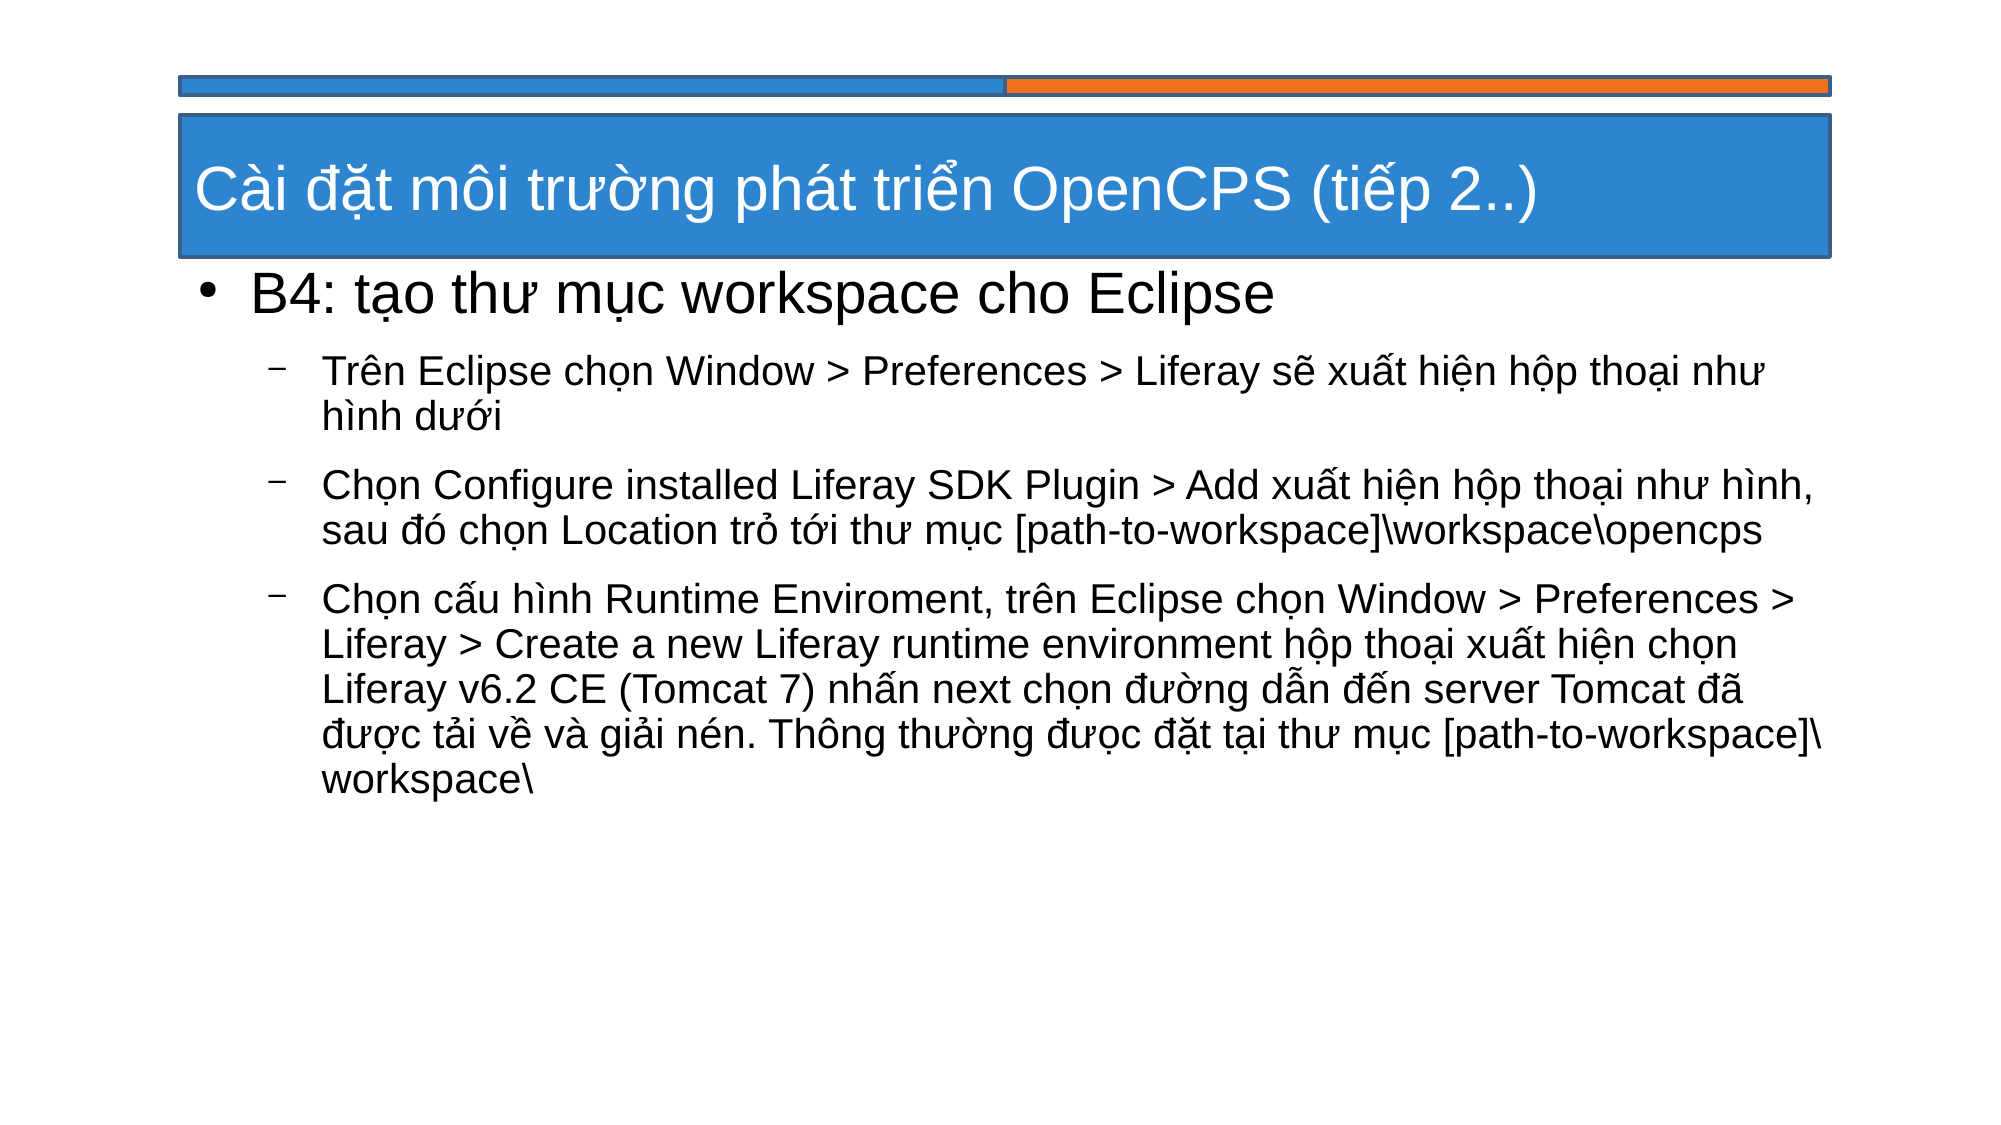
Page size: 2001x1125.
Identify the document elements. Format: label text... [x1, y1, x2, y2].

list B4: tạo thư mục workspace cho Eclipse Trên Eclipse chọn Window > Preferences > Liferay sẽ xuất hiện hộp thoại như hình dưới Chọn Configure installed Liferay SDK Plugin > Add xuất hiện hộp thoại như hình, sau đó chọn Location trỏ tới thư mục [path-to-workspace]\workspace\opencps Chọn cấu hình Runtime Enviroment, trên Eclipse chọn Window > Preferences > Liferay > Create a new Liferay runtime environment hộp thoại xuất hiện chọn Liferay v6.2 CE (Tomcat 7) nhấn next chọn đường dẫn đến server Tomcat đã được tải về và giải nén. Thông thường đưọc đặt tại thư mục [path-to-workspace]\workspace\ [180, 263, 1831, 916]
text_box [179, 76, 1831, 96]
text_box Cài đặt môi trường phát triển OpenCPS (tiếp 2..) [180, 114, 1830, 257]
